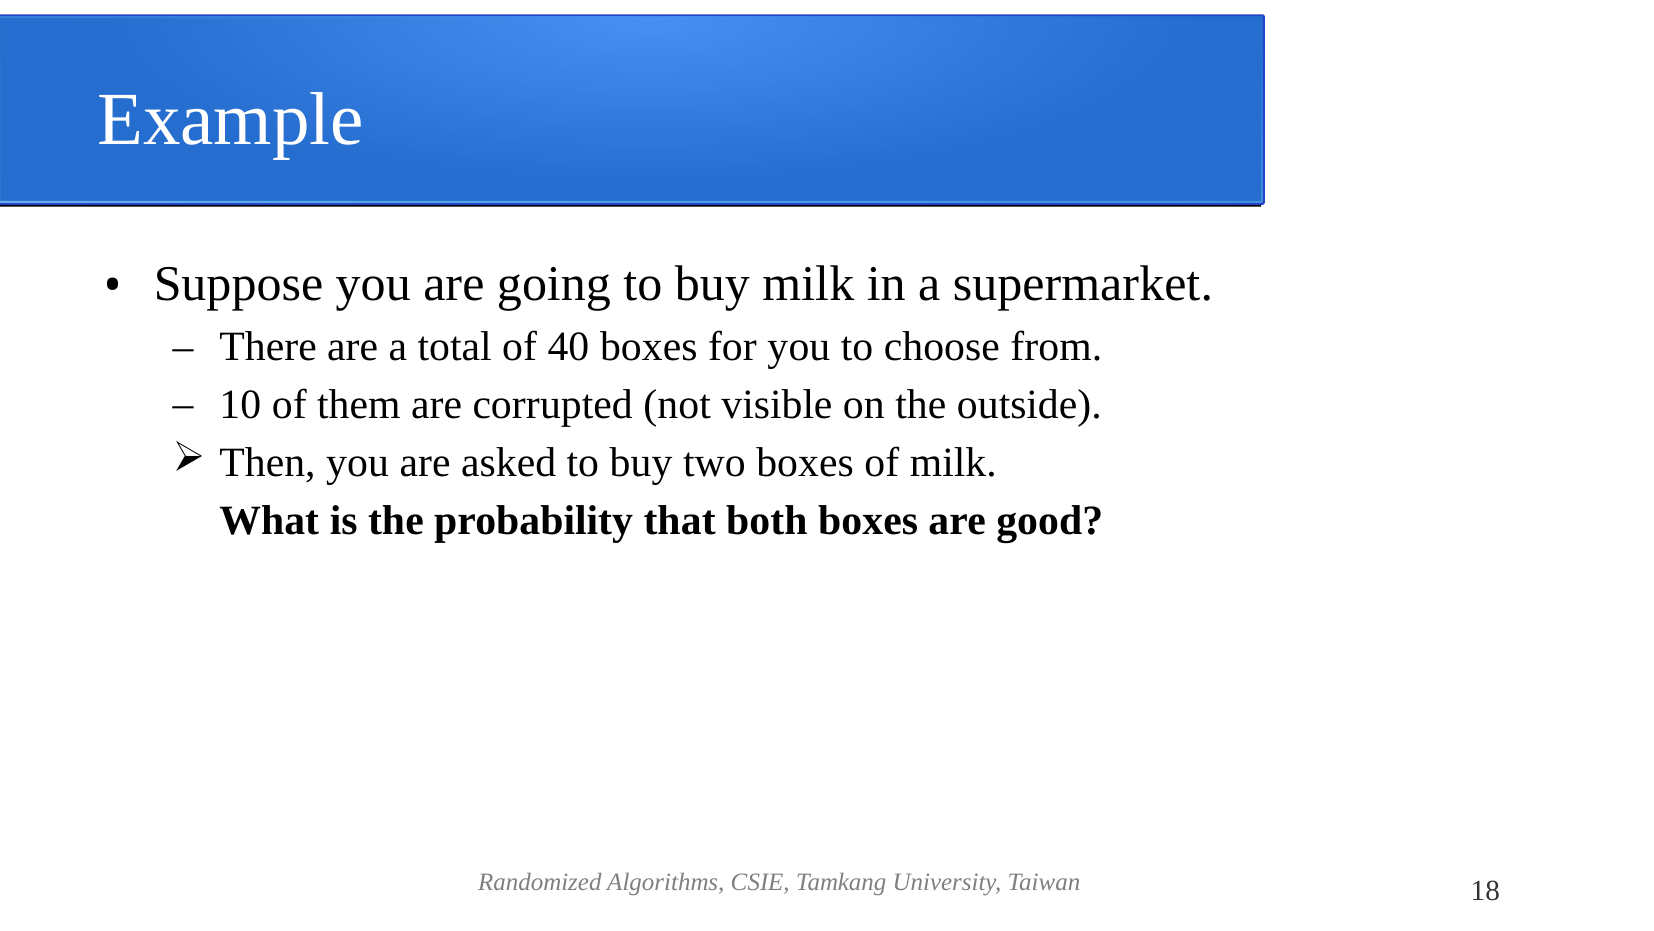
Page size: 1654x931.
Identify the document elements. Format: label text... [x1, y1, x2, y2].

list Suppose you are going to buy milk in a supermarket. There are a total of 40 boxes for you to choose from. 10 of them are corrupted (not visible on the outside). Then, you are asked to buy two boxes of milk. What is the probability that both boxes are good? [82, 248, 1511, 815]
title Example [82, 37, 1264, 193]
